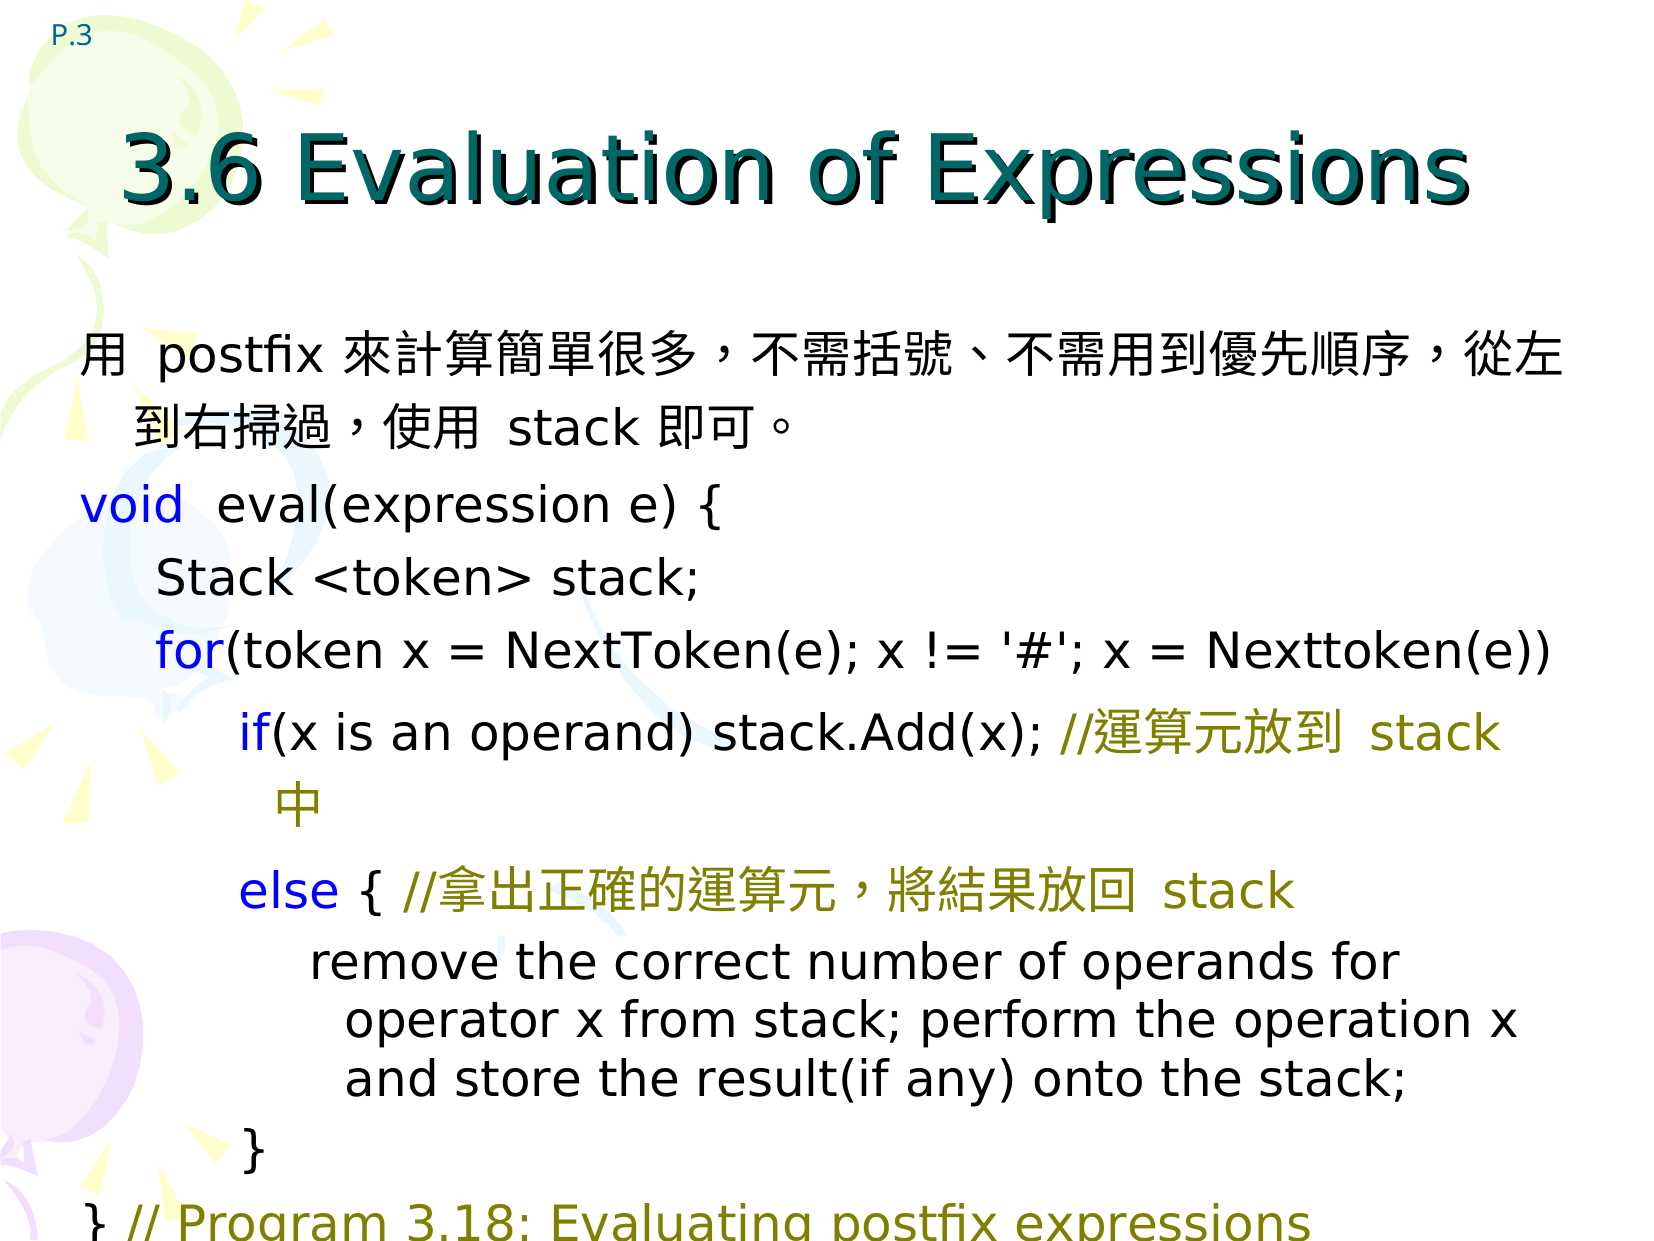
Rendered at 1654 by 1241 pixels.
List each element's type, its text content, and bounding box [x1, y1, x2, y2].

list 用 postfix 來計算簡單很多，不需括號、不需用到優先順序，從左到右掃過，使用 stack 即可。 void eval(expression e) { Stack <token> stack; for(token x = NextToken(e); x != '#'; x = Nexttoken(e)) if(x is an operand) stack.Add(x); //運算元放到 stack 中 else { //拿出正確的運算元，將結果放回 stack remove the correct number of operands for operator x from stack; perform the operation x and store the result(if any) onto the stack; } } // Program 3.18: Evaluating postfix expressions [61, 314, 1565, 1158]
title 3.6 Evaluation of Expressions [55, 71, 1534, 271]
